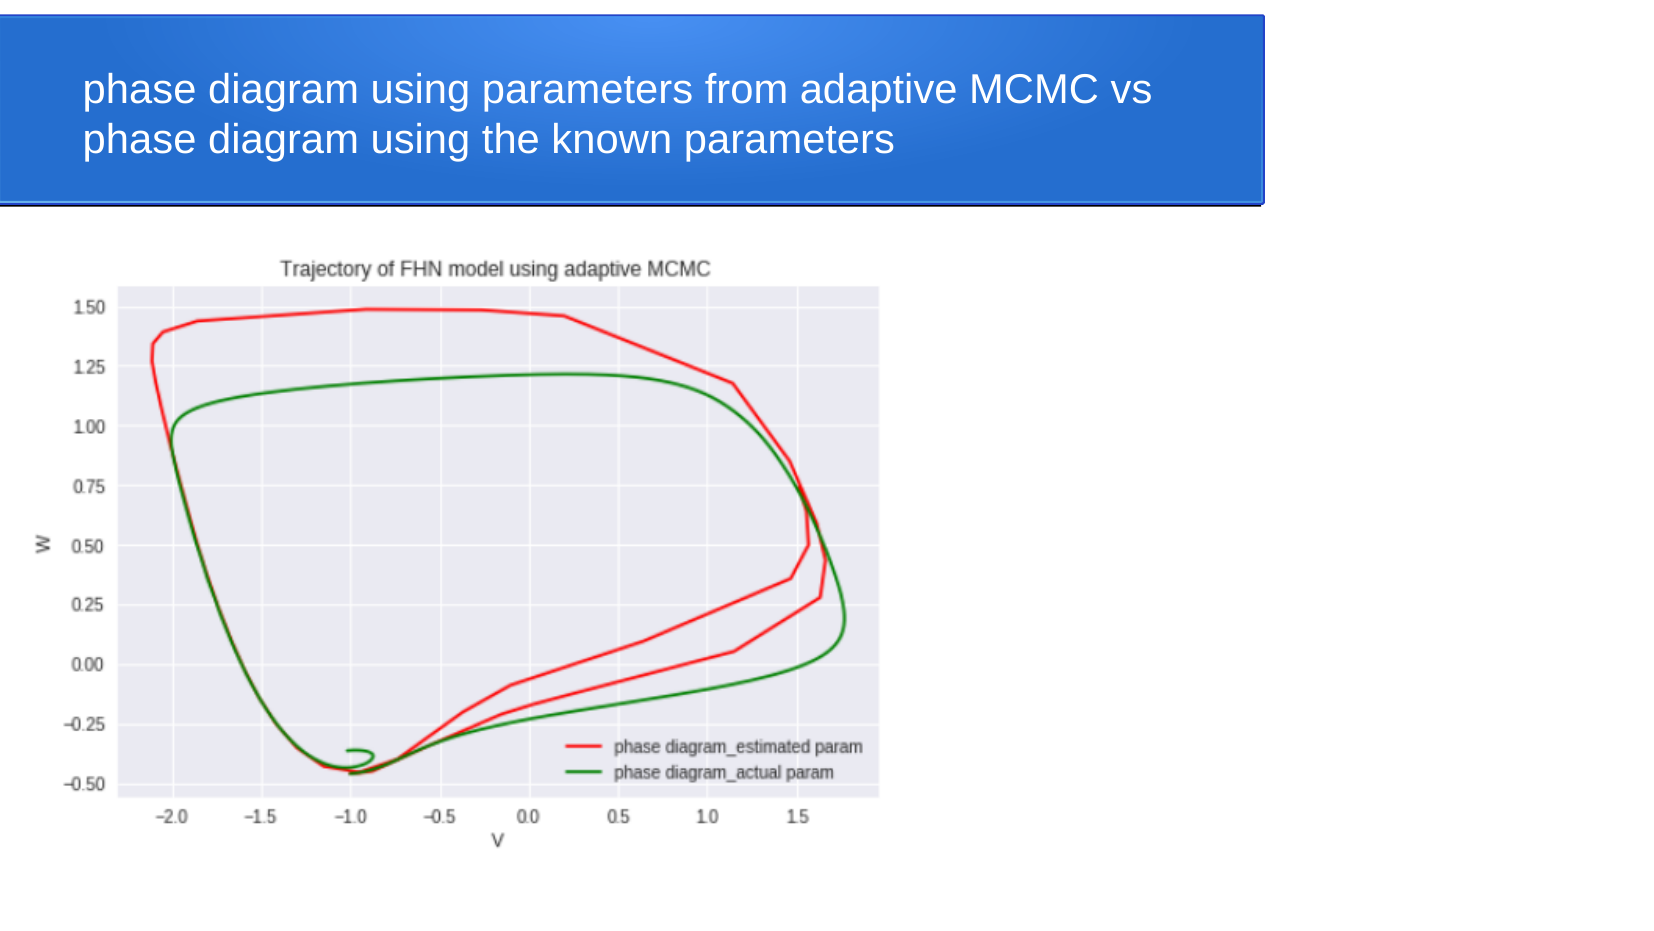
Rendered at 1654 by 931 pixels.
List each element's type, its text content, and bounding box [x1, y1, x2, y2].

title phase diagram using parameters from adaptive MCMC vs phase diagram using the known parameters [82, 35, 1235, 189]
picture [26, 249, 891, 861]
